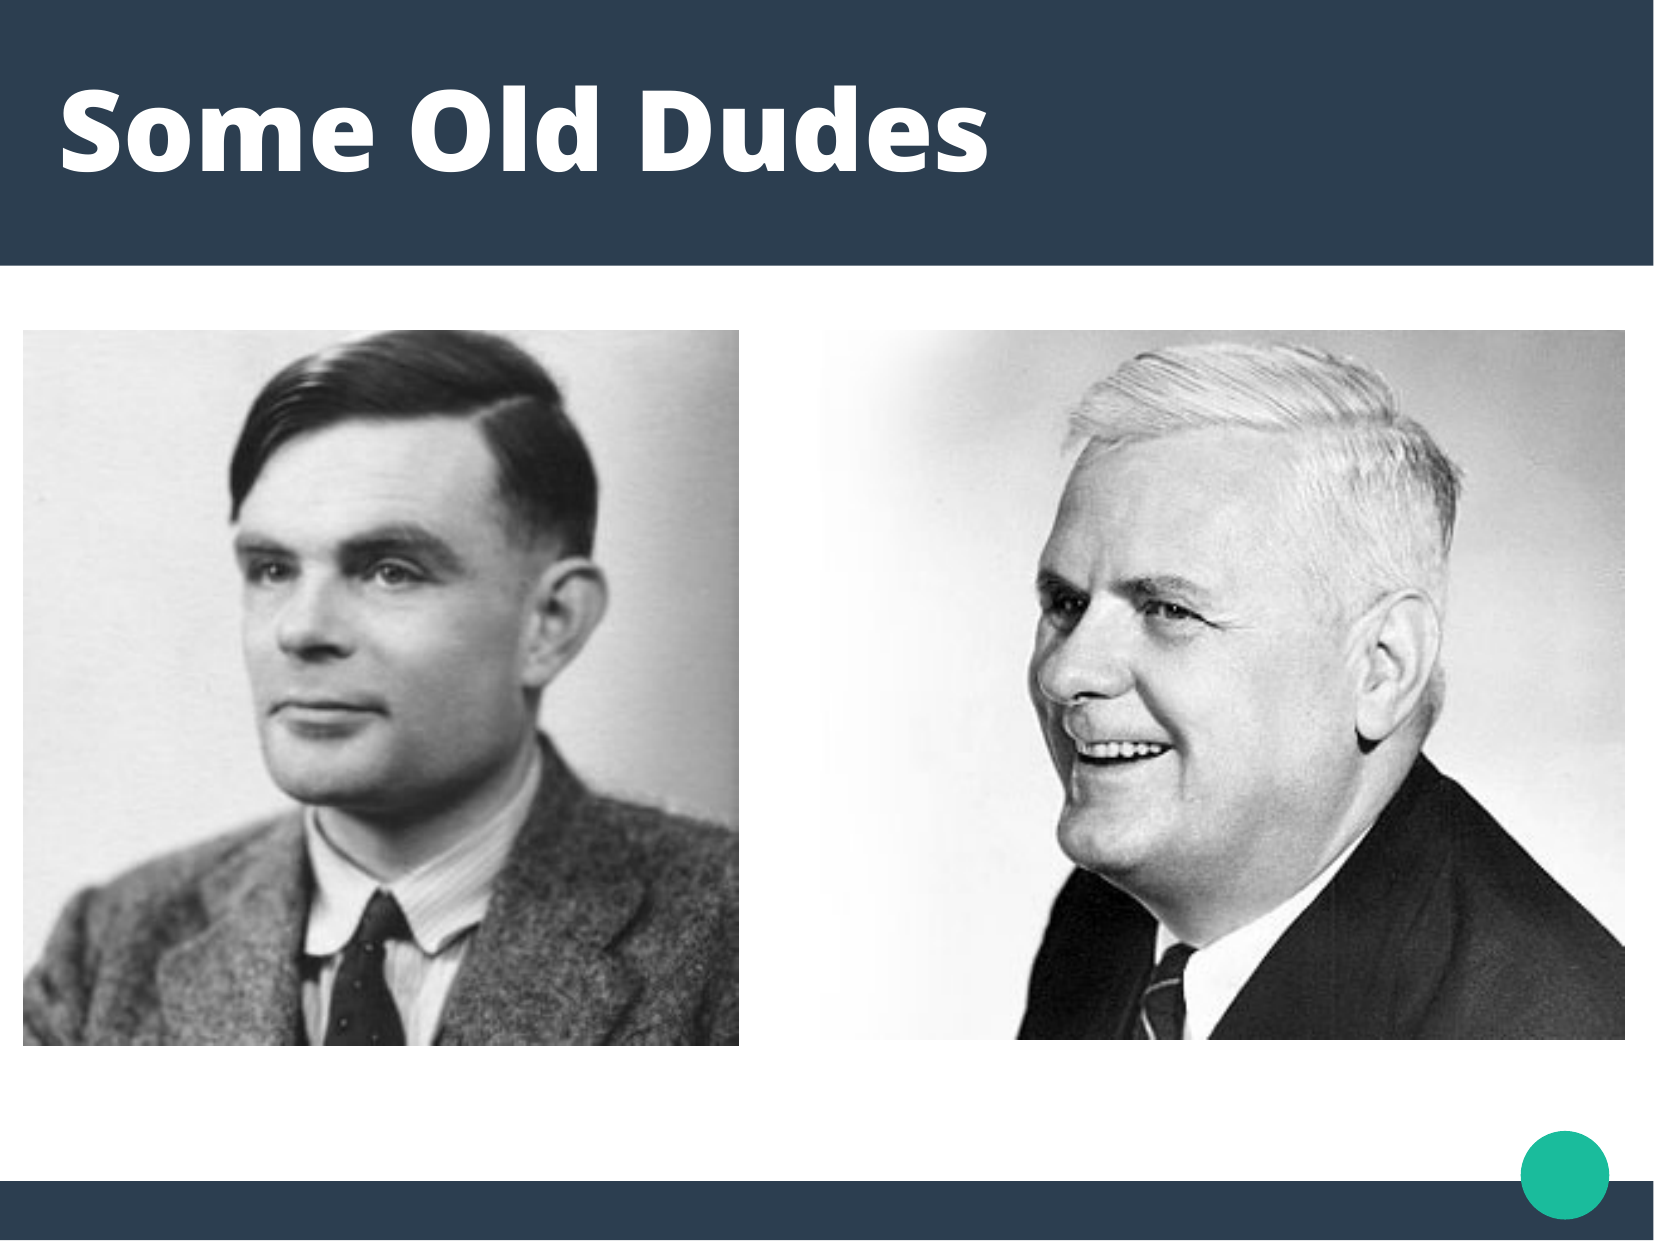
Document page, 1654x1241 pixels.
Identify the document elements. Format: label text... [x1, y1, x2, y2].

picture [769, 330, 1625, 1040]
picture [23, 330, 739, 1046]
title Some Old Dudes [59, 49, 1595, 207]
